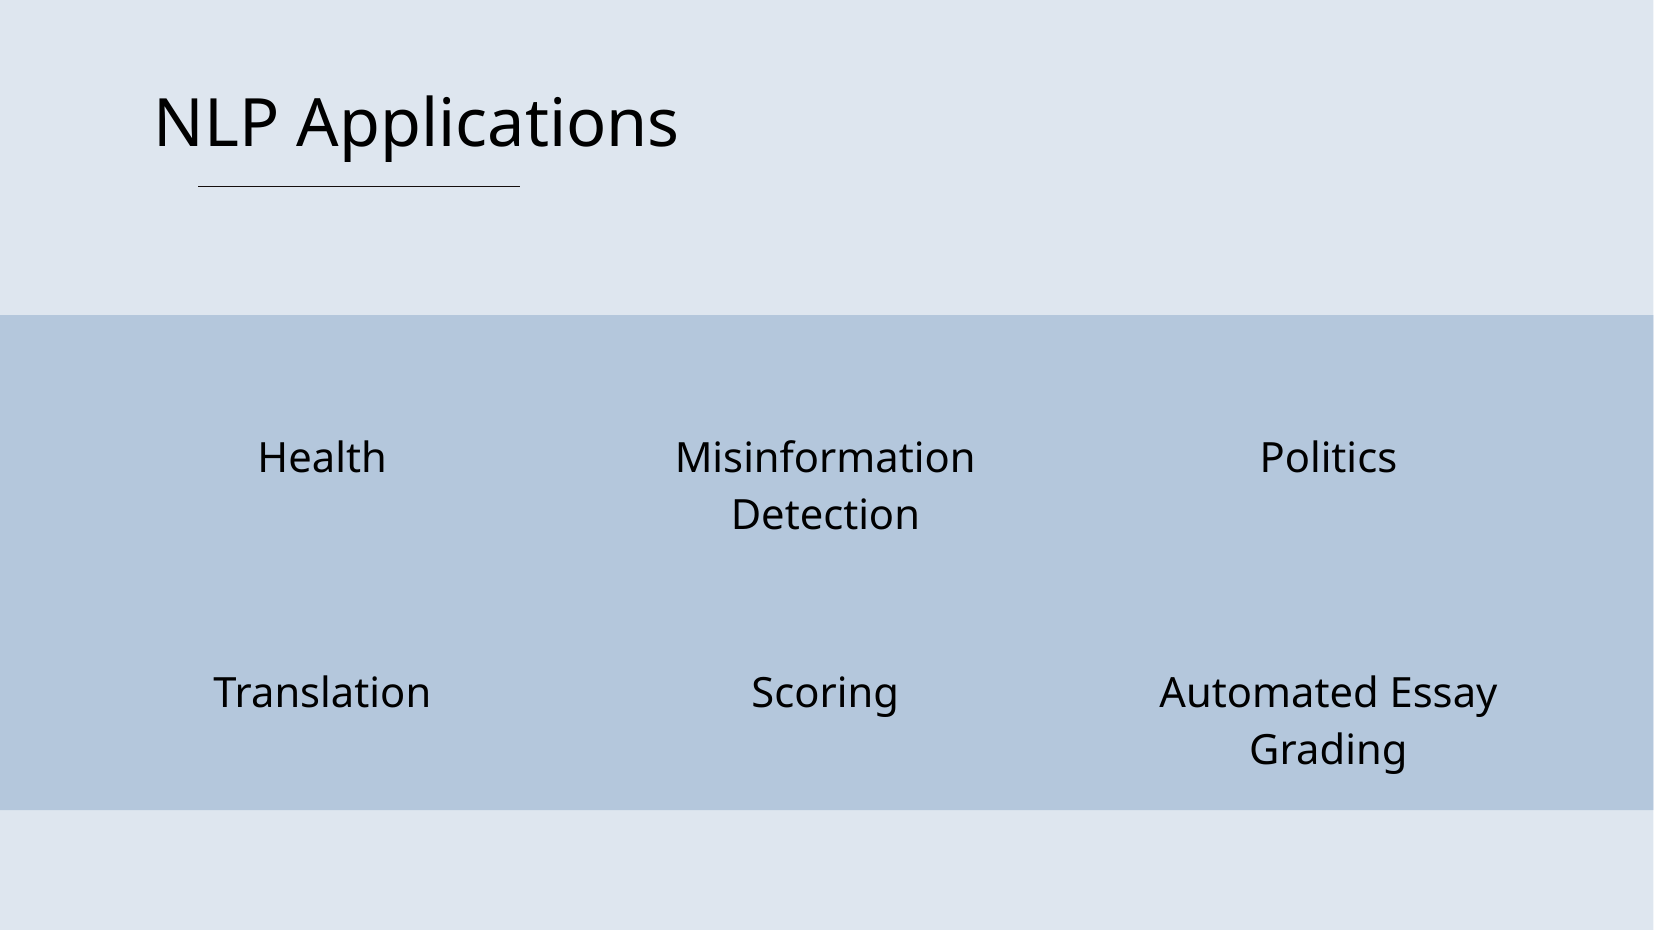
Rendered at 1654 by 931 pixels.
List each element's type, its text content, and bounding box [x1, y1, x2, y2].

title NLP Applications [153, 42, 1642, 199]
list Automated Essay Grading [1088, 576, 1569, 834]
text_box [0, 315, 1654, 811]
list Scoring [585, 576, 1065, 834]
list Politics [1088, 341, 1569, 576]
list Health [82, 341, 562, 576]
list Misinformation Detection [585, 341, 1065, 576]
list Translation [82, 576, 562, 834]
